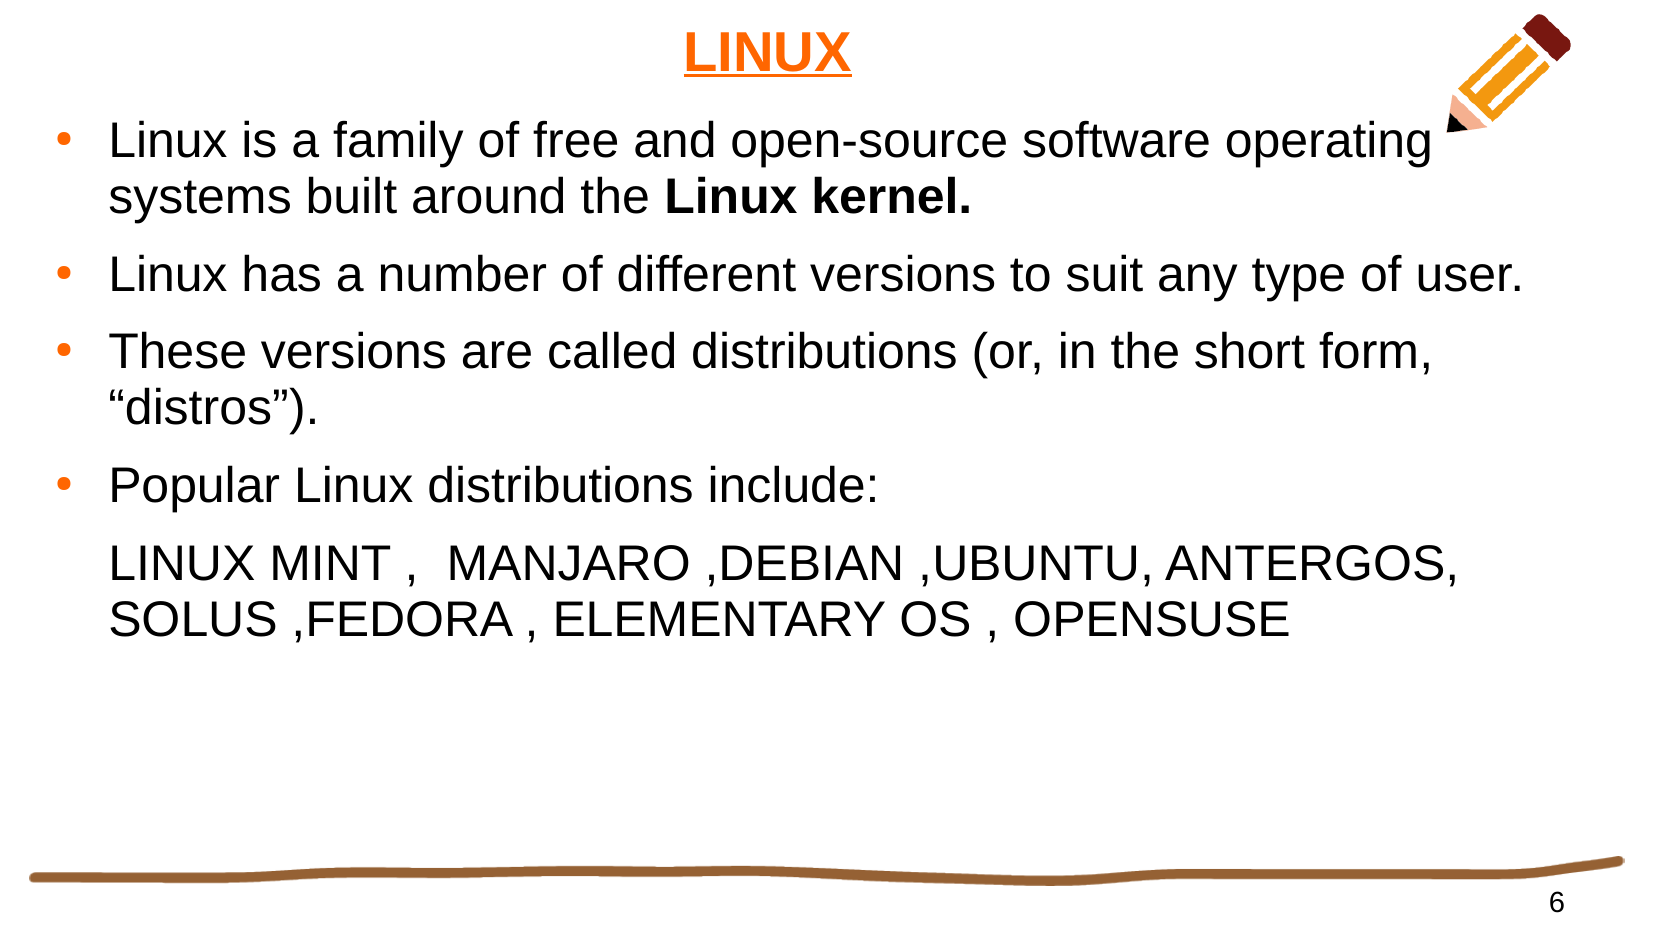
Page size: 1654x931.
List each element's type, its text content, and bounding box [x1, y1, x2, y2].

picture [29, 856, 1625, 886]
title LINUX [88, 0, 1447, 104]
list Linux is a family of free and open-source software operating systems built around the Linux kernel. Linux has a number of different versions to suit any type of user. These versions are called distributions (or, in the short form, “distros”). Popular Linux distributions include: LINUX MINT , MANJARO ,DEBIAN ,UBUNTU, ANTERGOS, SOLUS ,FEDORA , ELEMENTARY OS , OPENSUSE [37, 112, 1613, 857]
picture [1446, 14, 1571, 112]
